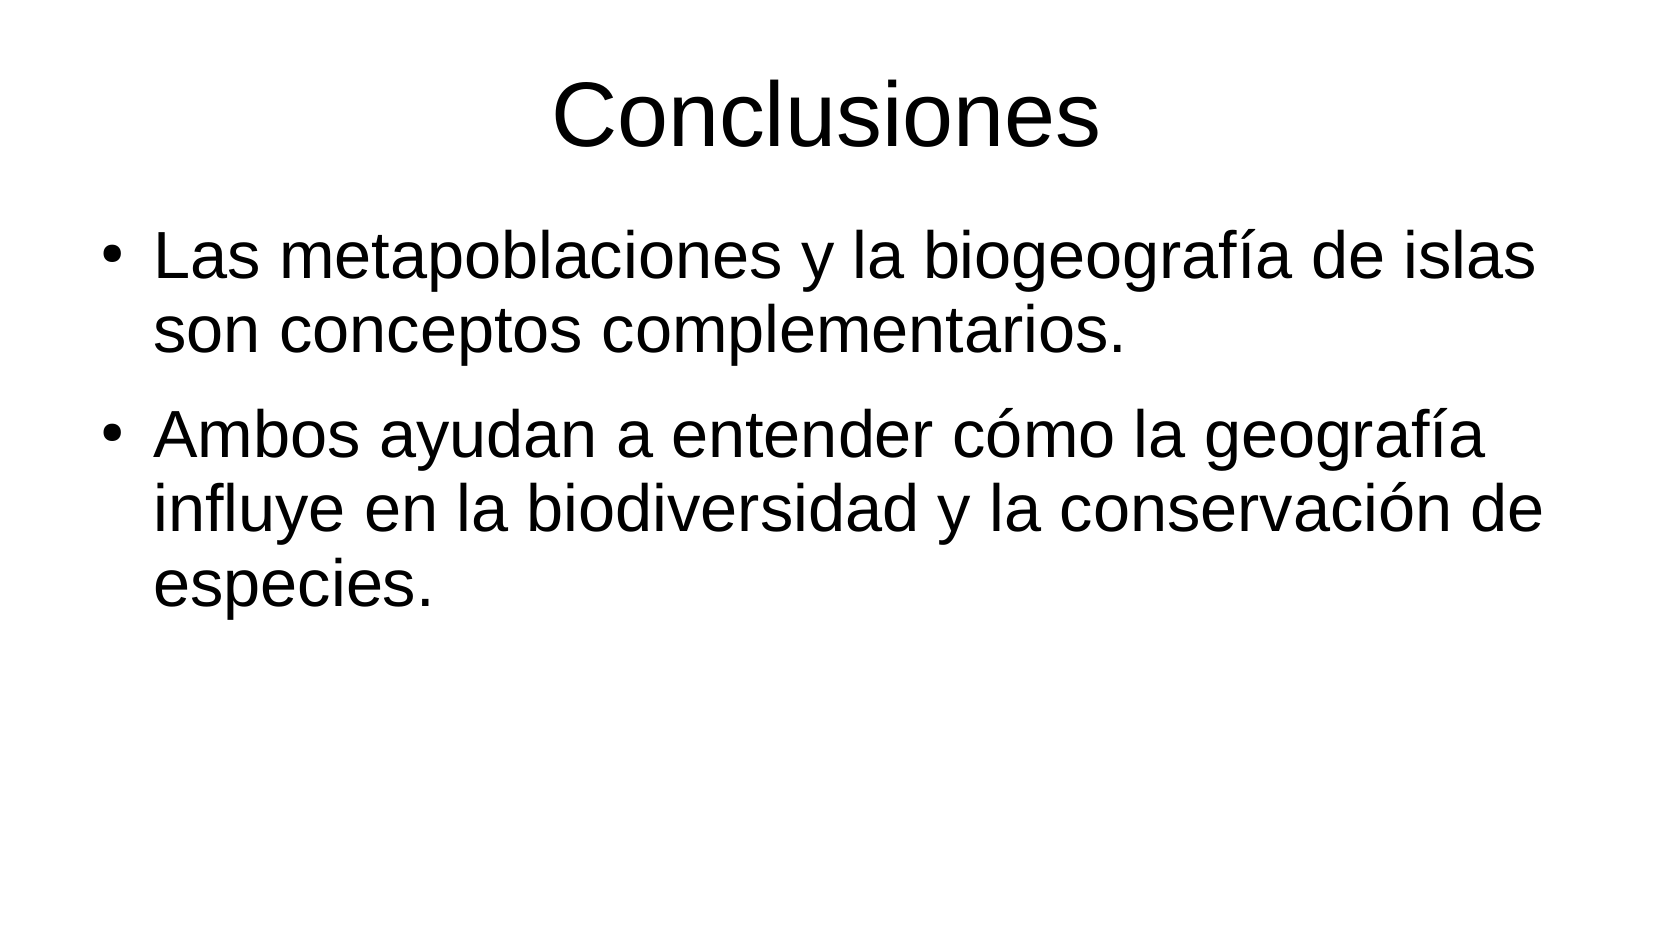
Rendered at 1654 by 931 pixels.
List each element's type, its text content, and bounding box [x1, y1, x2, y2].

title Conclusiones [82, 37, 1571, 193]
list Las metapoblaciones y la biogeografía de islas son conceptos complementarios. Ambos ayudan a entender cómo la geografía influye en la biodiversidad y la conservación de especies. [82, 217, 1571, 758]
